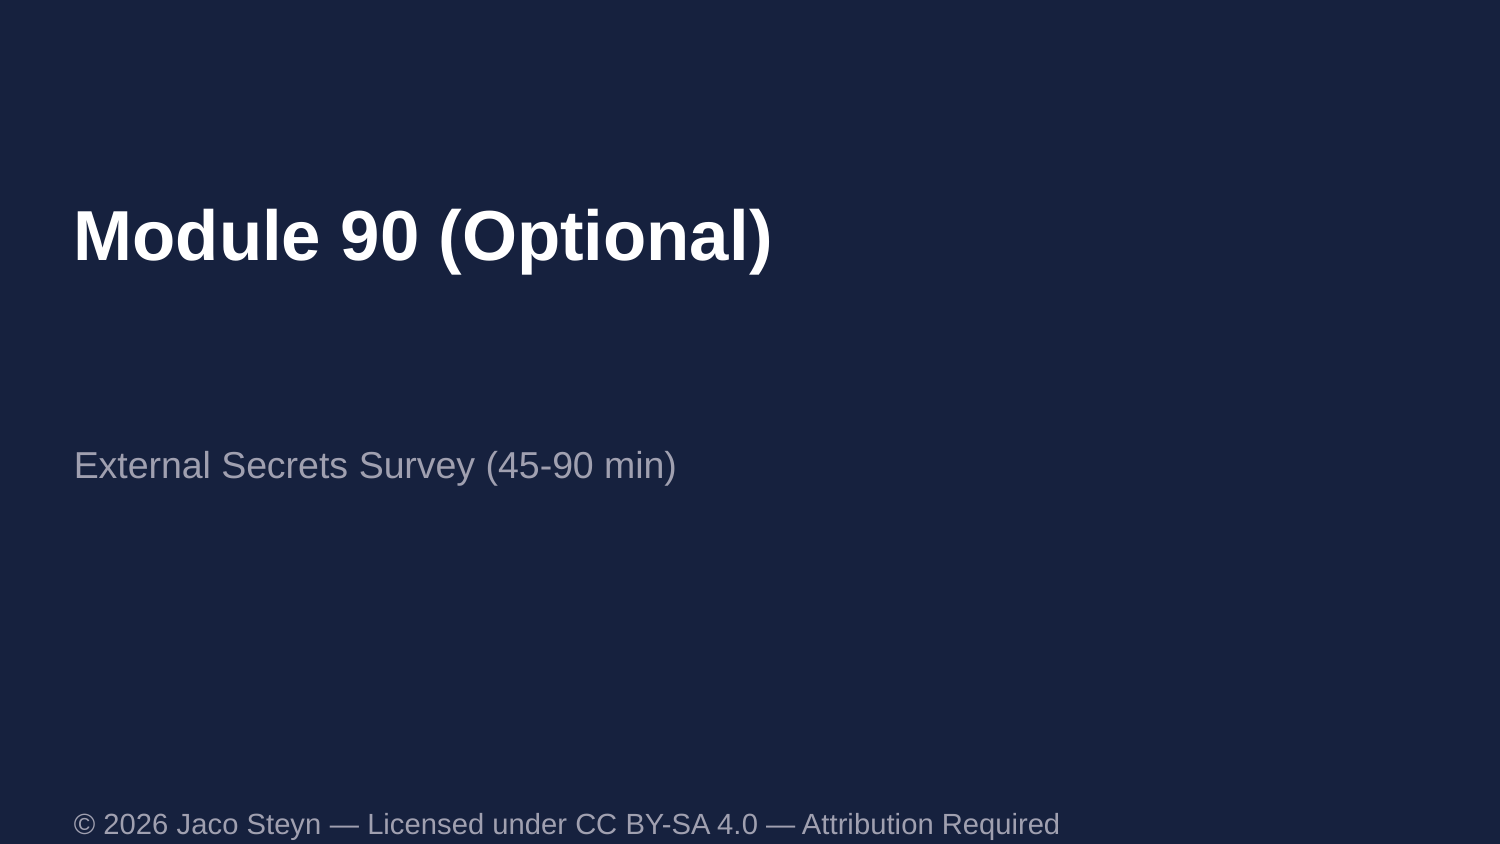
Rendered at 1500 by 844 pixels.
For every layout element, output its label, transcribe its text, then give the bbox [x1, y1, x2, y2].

title Module 90 (Optional) [59, 188, 1441, 426]
subtitle External Secrets Survey (45-90 min) [59, 437, 1441, 532]
text_box © 2026 Jaco Steyn — Licensed under CC BY-SA 4.0 — Attribution Required [59, 800, 1441, 836]
